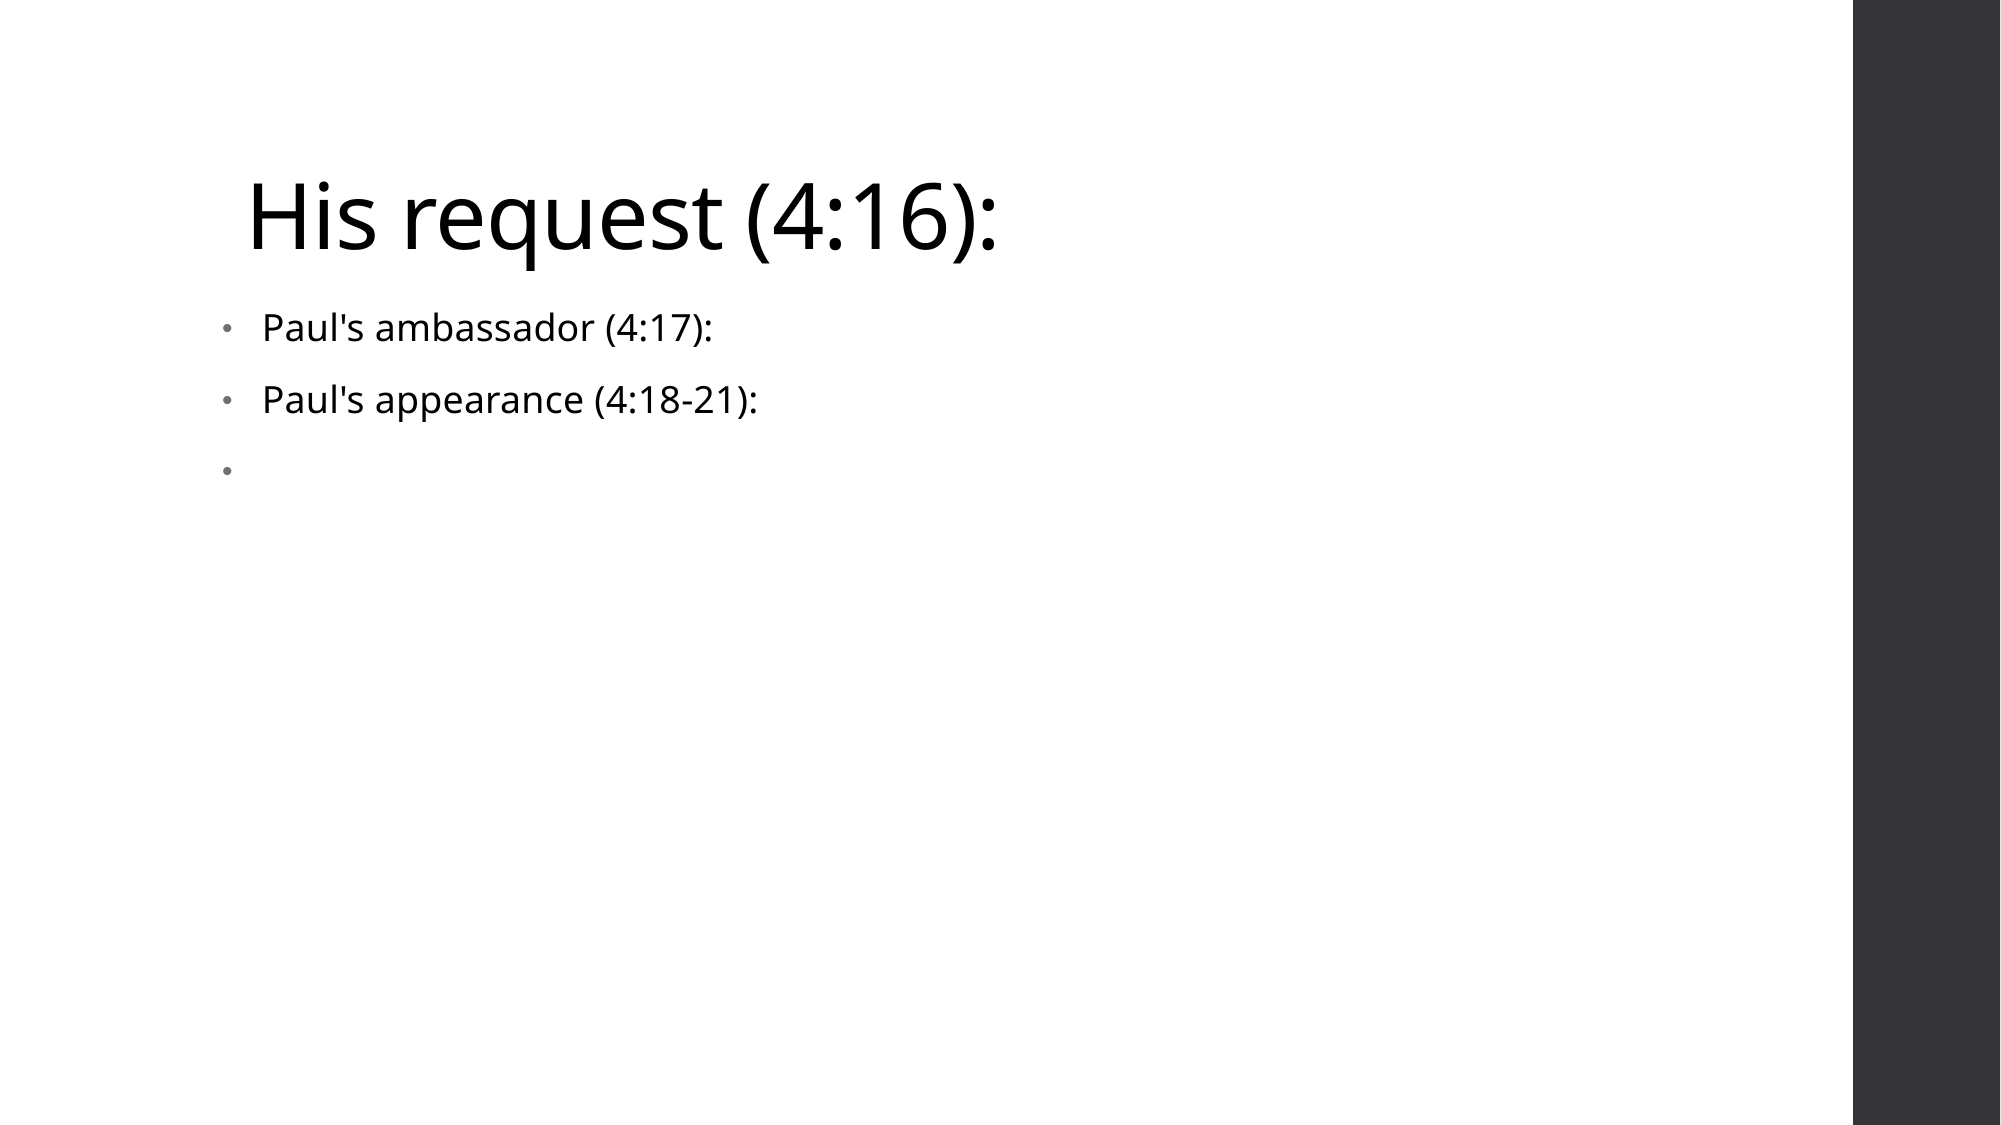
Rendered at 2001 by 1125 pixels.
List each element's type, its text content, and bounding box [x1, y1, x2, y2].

title His request (4:16): [206, 60, 1797, 278]
list Paul's ambassador (4:17): Paul's appearance (4:18-21): [206, 299, 1617, 1014]
